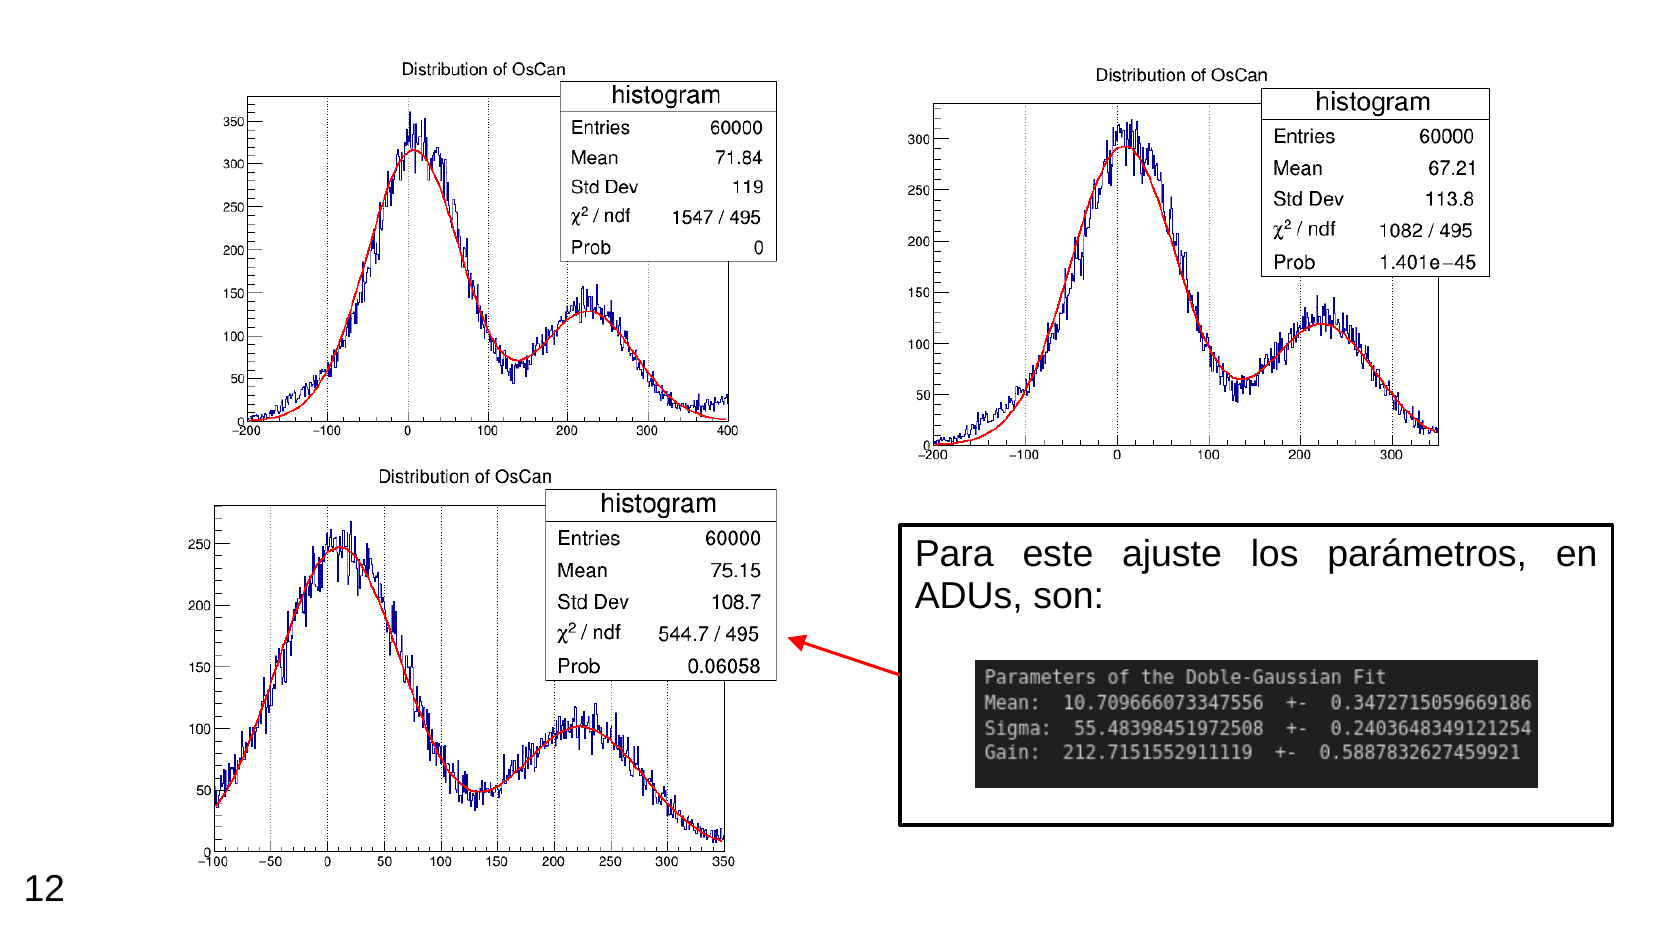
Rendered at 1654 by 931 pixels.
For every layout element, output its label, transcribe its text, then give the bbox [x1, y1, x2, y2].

text_box <number> [8, 860, 638, 931]
picture [150, 55, 788, 895]
text_box Para este ajuste los parámetros, en ADUs, son: [900, 525, 1613, 826]
picture [975, 660, 1538, 788]
picture [870, 60, 1501, 488]
